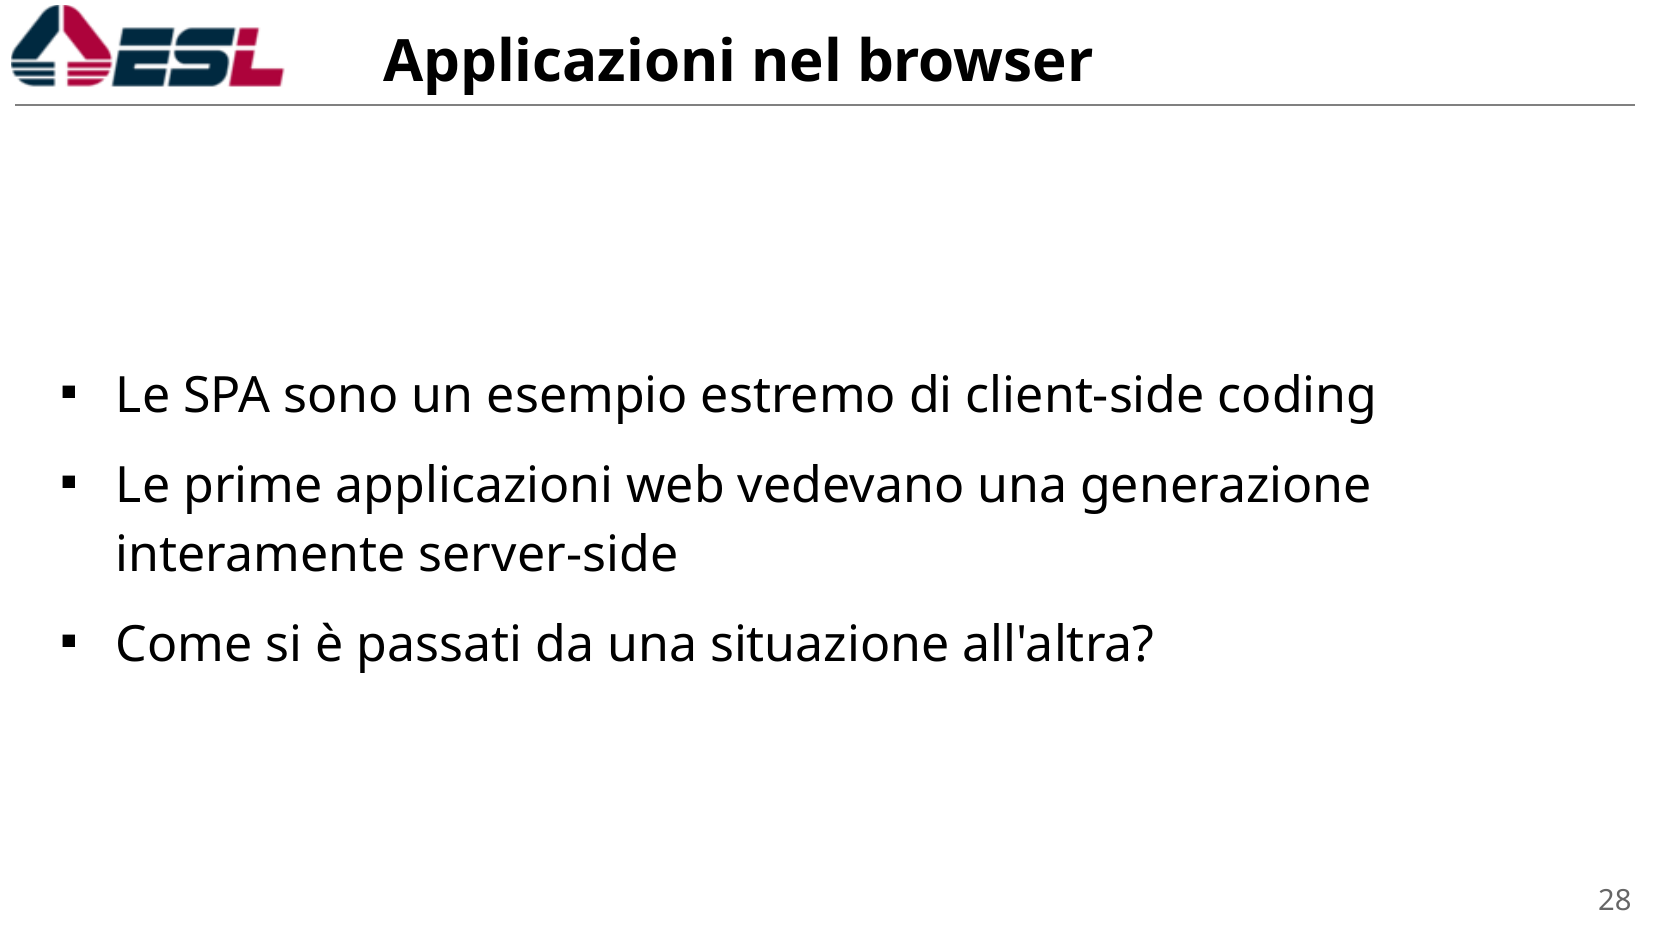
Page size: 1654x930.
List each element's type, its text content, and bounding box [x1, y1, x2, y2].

list Le SPA sono un esempio estremo di client-side coding Le prime applicazioni web vedevano una generazione interamente server-side Come si è passati da una situazione all'altra? [45, 134, 1606, 901]
picture [11, 5, 288, 90]
title Applicazioni nel browser [335, 0, 1653, 103]
